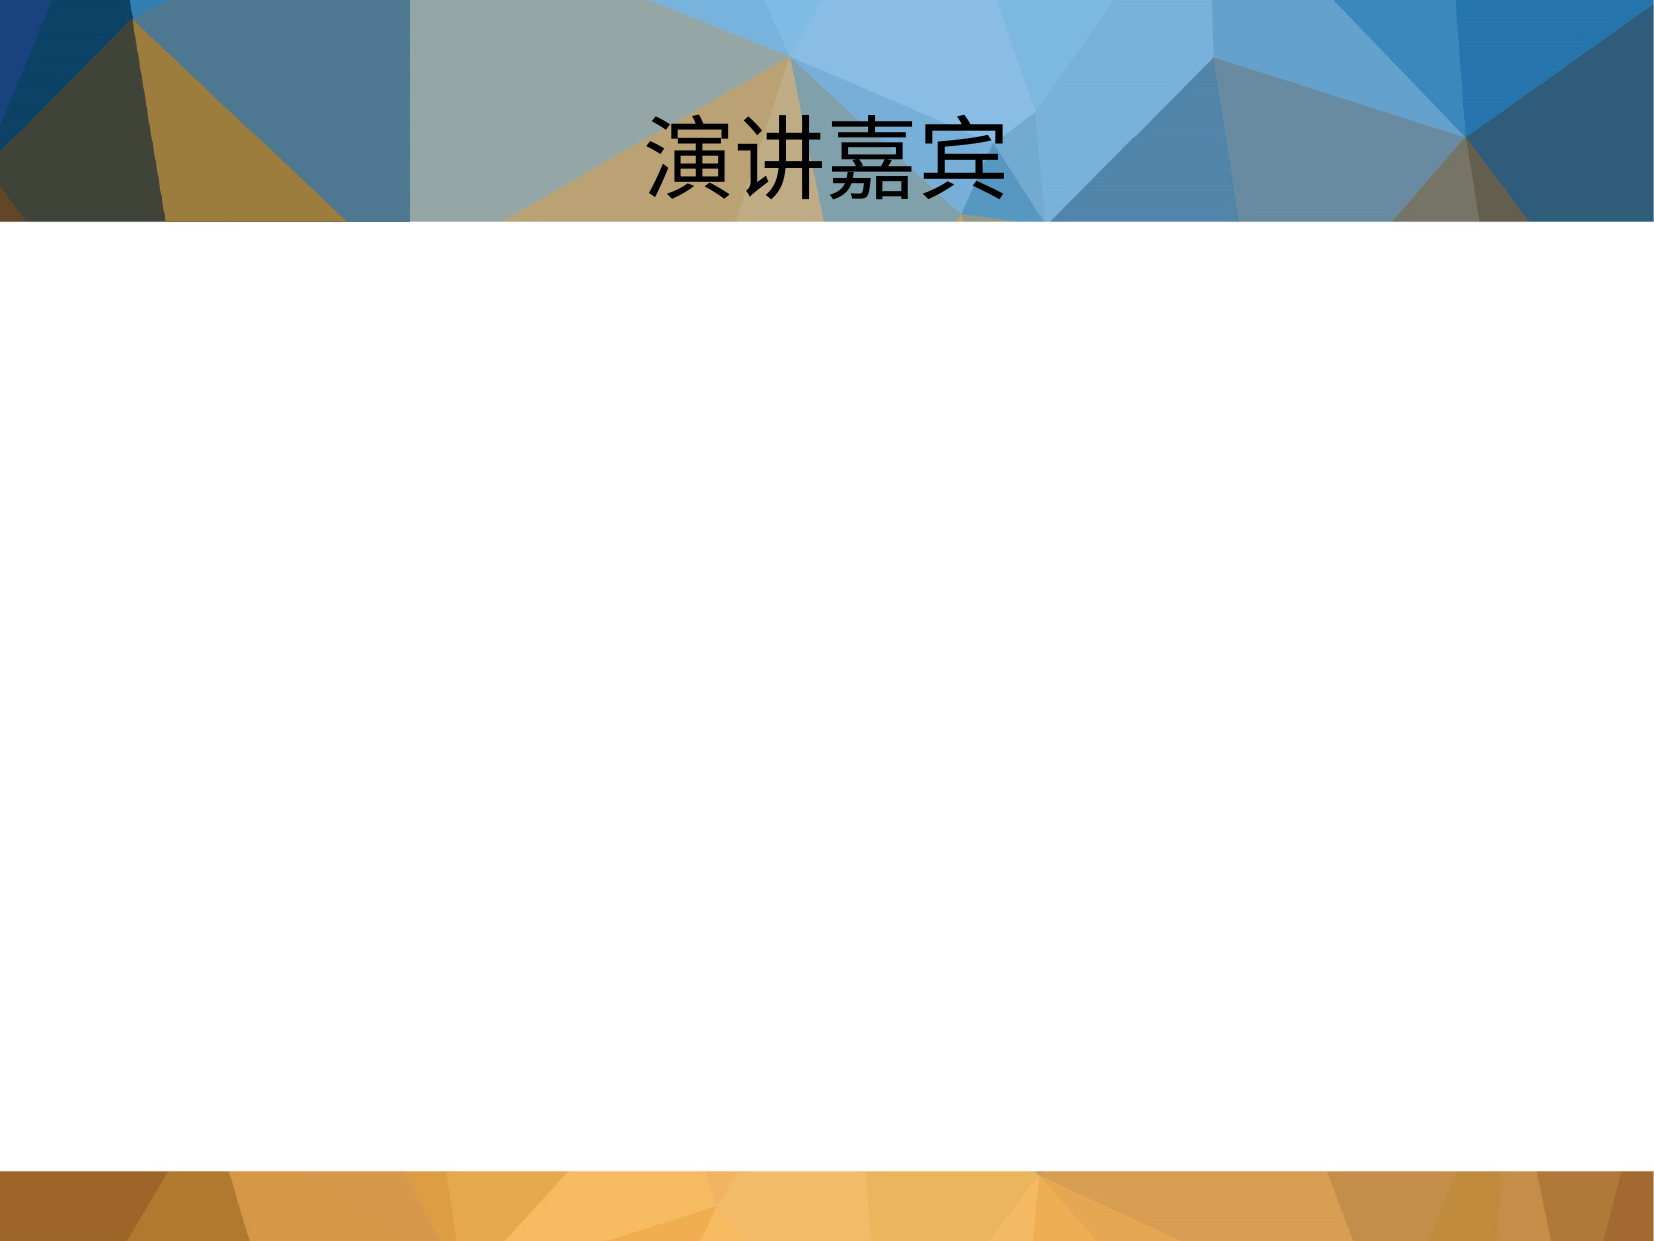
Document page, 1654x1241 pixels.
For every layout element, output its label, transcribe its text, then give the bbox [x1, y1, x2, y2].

title 演讲嘉宾 [82, 49, 1571, 257]
picture [0, 0, 1654, 1241]
